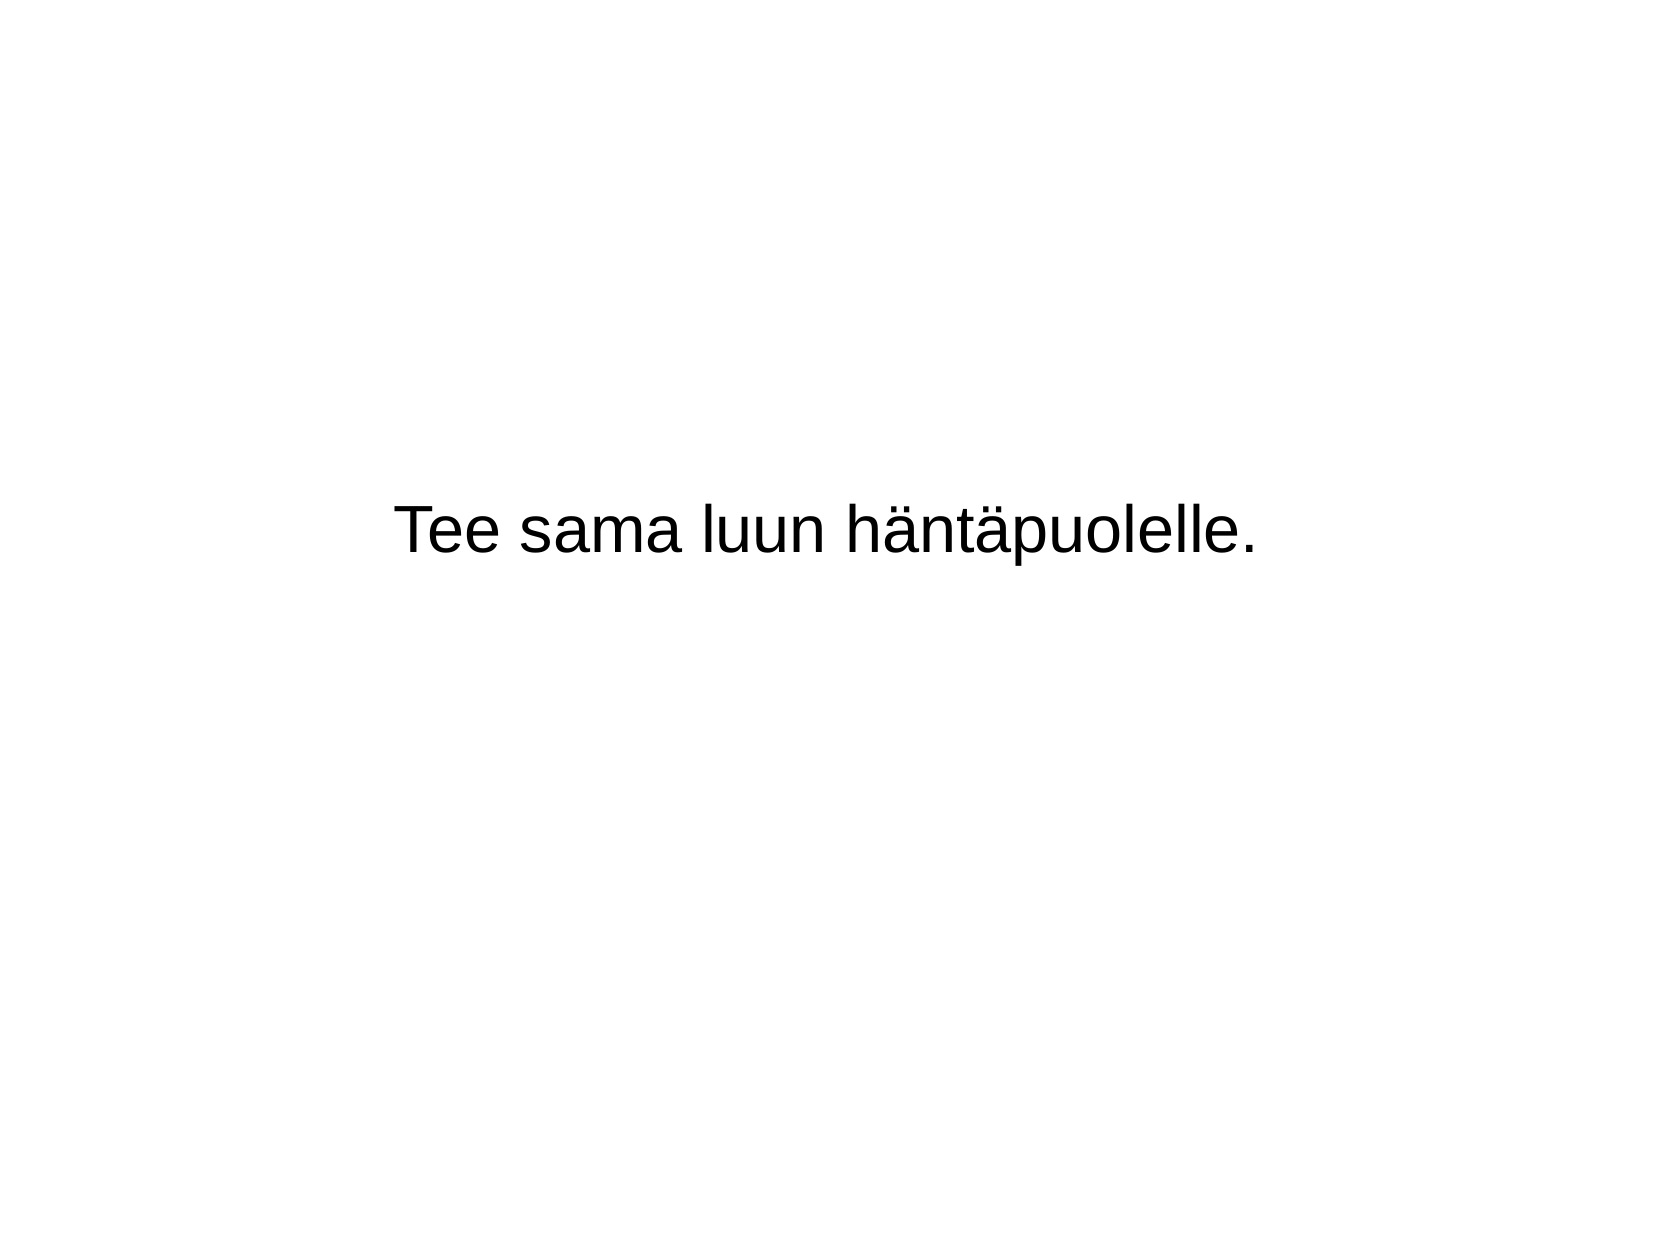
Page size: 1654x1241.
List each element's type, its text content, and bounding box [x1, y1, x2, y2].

subtitle Tee sama luun häntäpuolelle. [82, 49, 1571, 1010]
